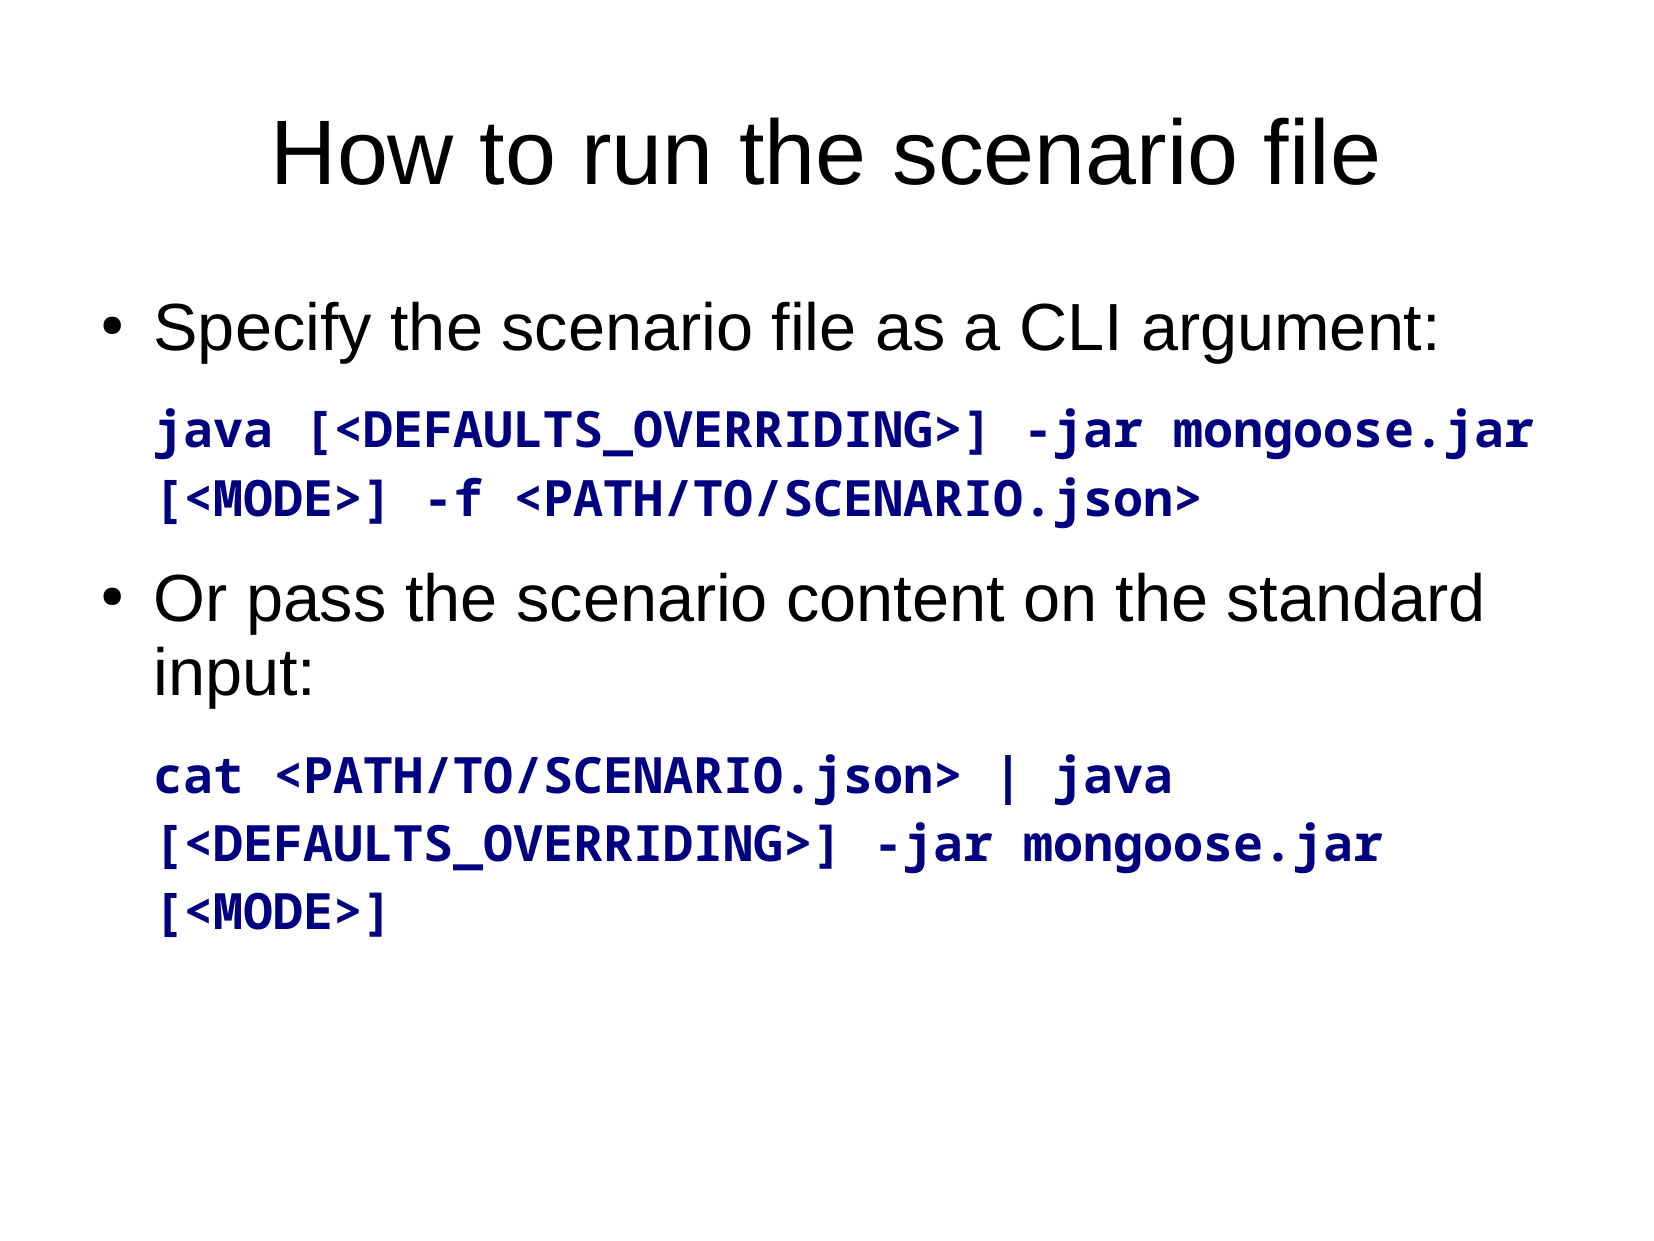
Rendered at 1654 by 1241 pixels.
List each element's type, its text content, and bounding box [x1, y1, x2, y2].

list Specify the scenario file as a CLI argument: java [<DEFAULTS_OVERRIDING>] -jar mongoose.jar [<MODE>] -f <PATH/TO/SCENARIO.json> Or pass the scenario content on the standard input: cat <PATH/TO/SCENARIO.json> | java [<DEFAULTS_OVERRIDING>] -jar mongoose.jar [<MODE>] [82, 290, 1571, 1010]
title How to run the scenario file [82, 49, 1571, 257]
